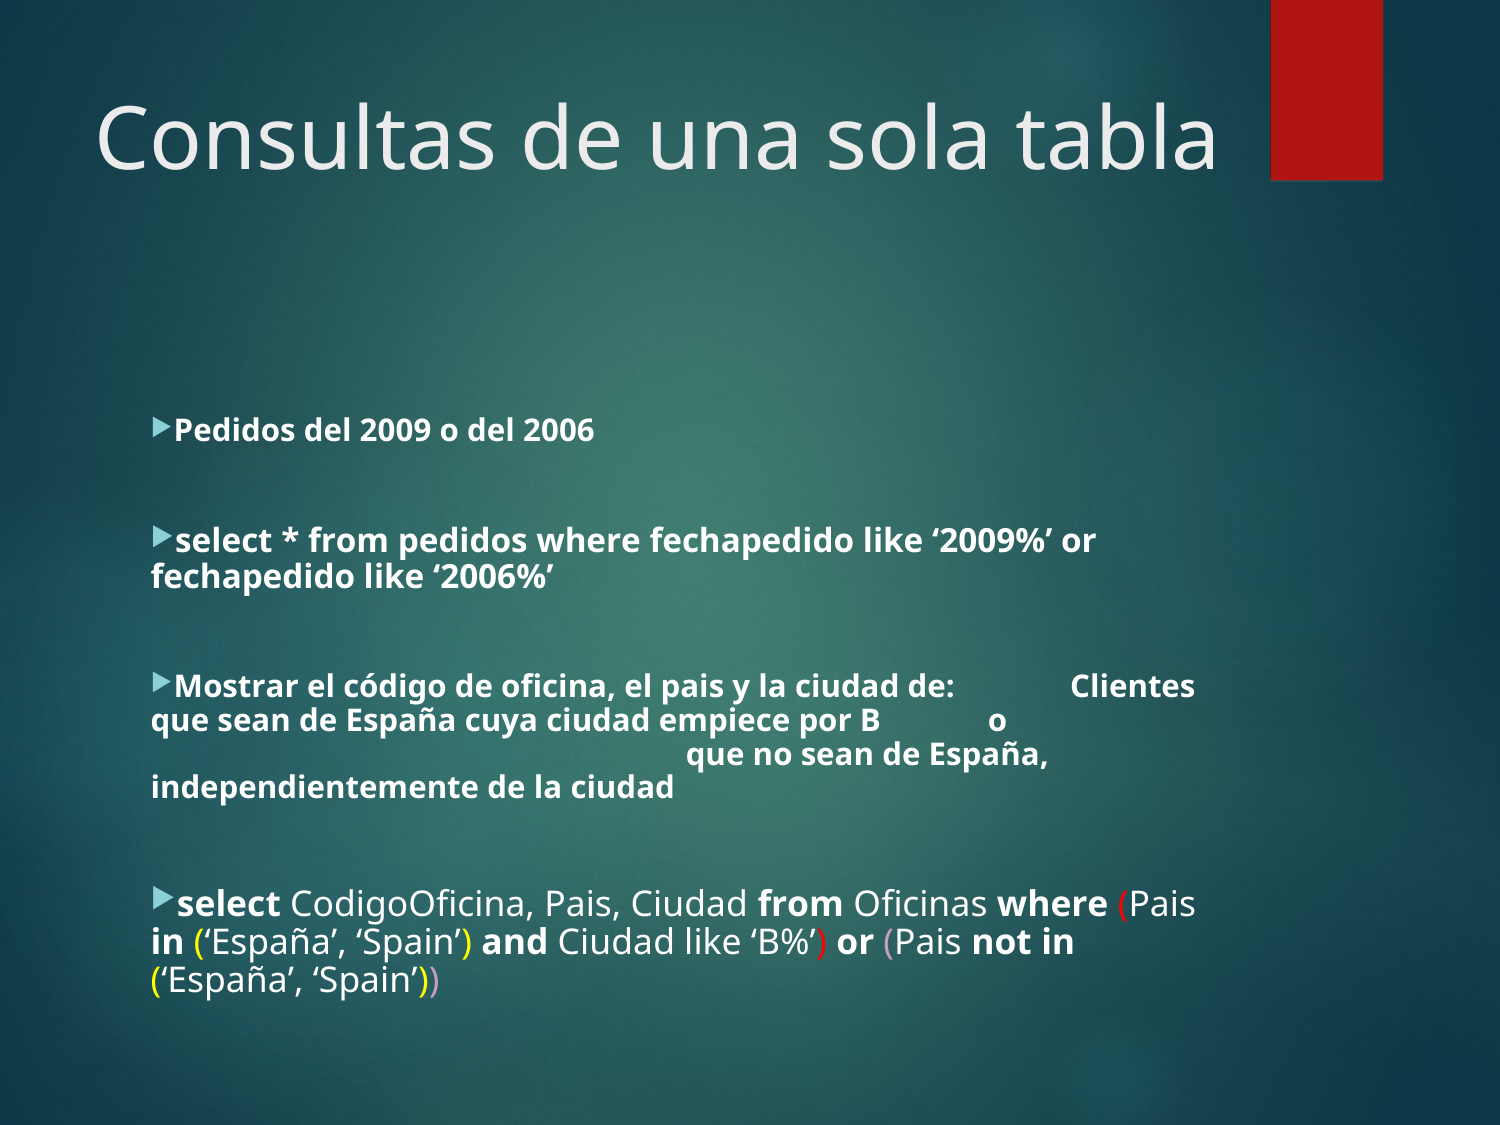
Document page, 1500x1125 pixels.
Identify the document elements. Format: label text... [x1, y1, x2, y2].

title Consultas de una sola tabla [79, 74, 1237, 304]
list Pedidos del 2009 o del 2006 select * from pedidos where fechapedido like ‘2009%’ or fechapedido like ‘2006%’ Mostrar el código de oficina, el pais y la ciudad de: Clientes que sean de España cuya ciudad empiece por B o que no sean de España, independientemente de la ciudad select CodigoOficina, Pais, Ciudad from Oficinas where (Pais in (‘España’, ‘Spain’) and Ciudad like ‘B%’) or (Pais not in (‘España’, ‘Spain’)) [135, 336, 1237, 1025]
picture [0, 0, 1500, 1125]
